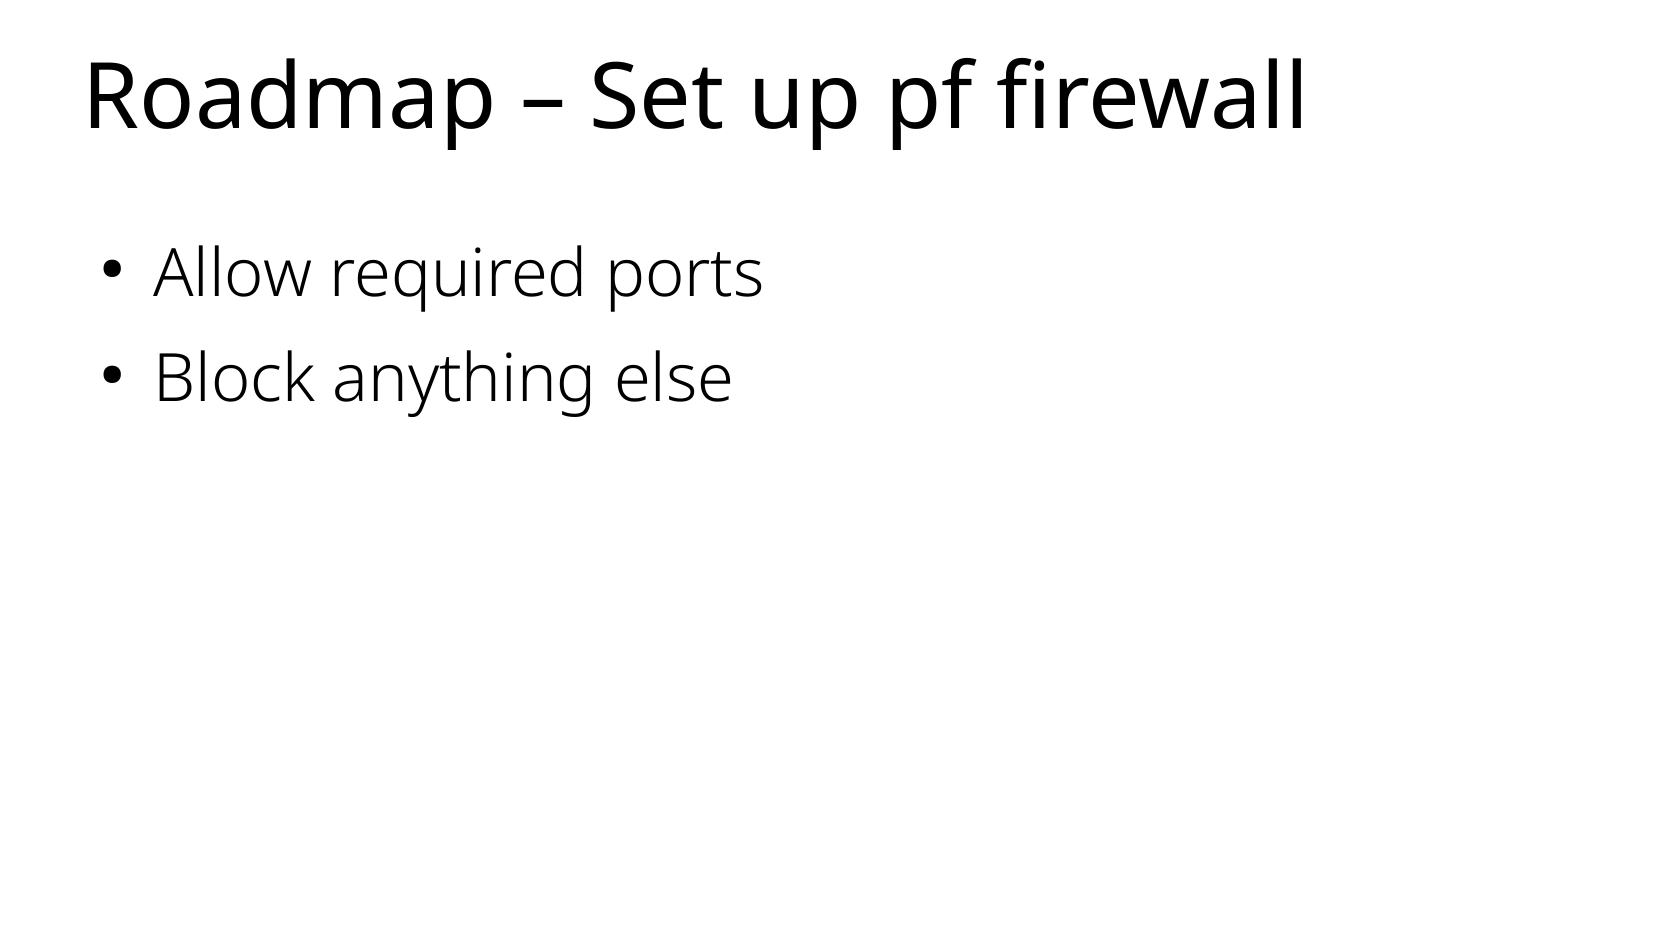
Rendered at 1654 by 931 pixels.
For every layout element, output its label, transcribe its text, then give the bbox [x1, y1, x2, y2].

title Roadmap – Set up pf firewall [82, 37, 1571, 150]
list Allow required ports Block anything else [82, 224, 1571, 825]
